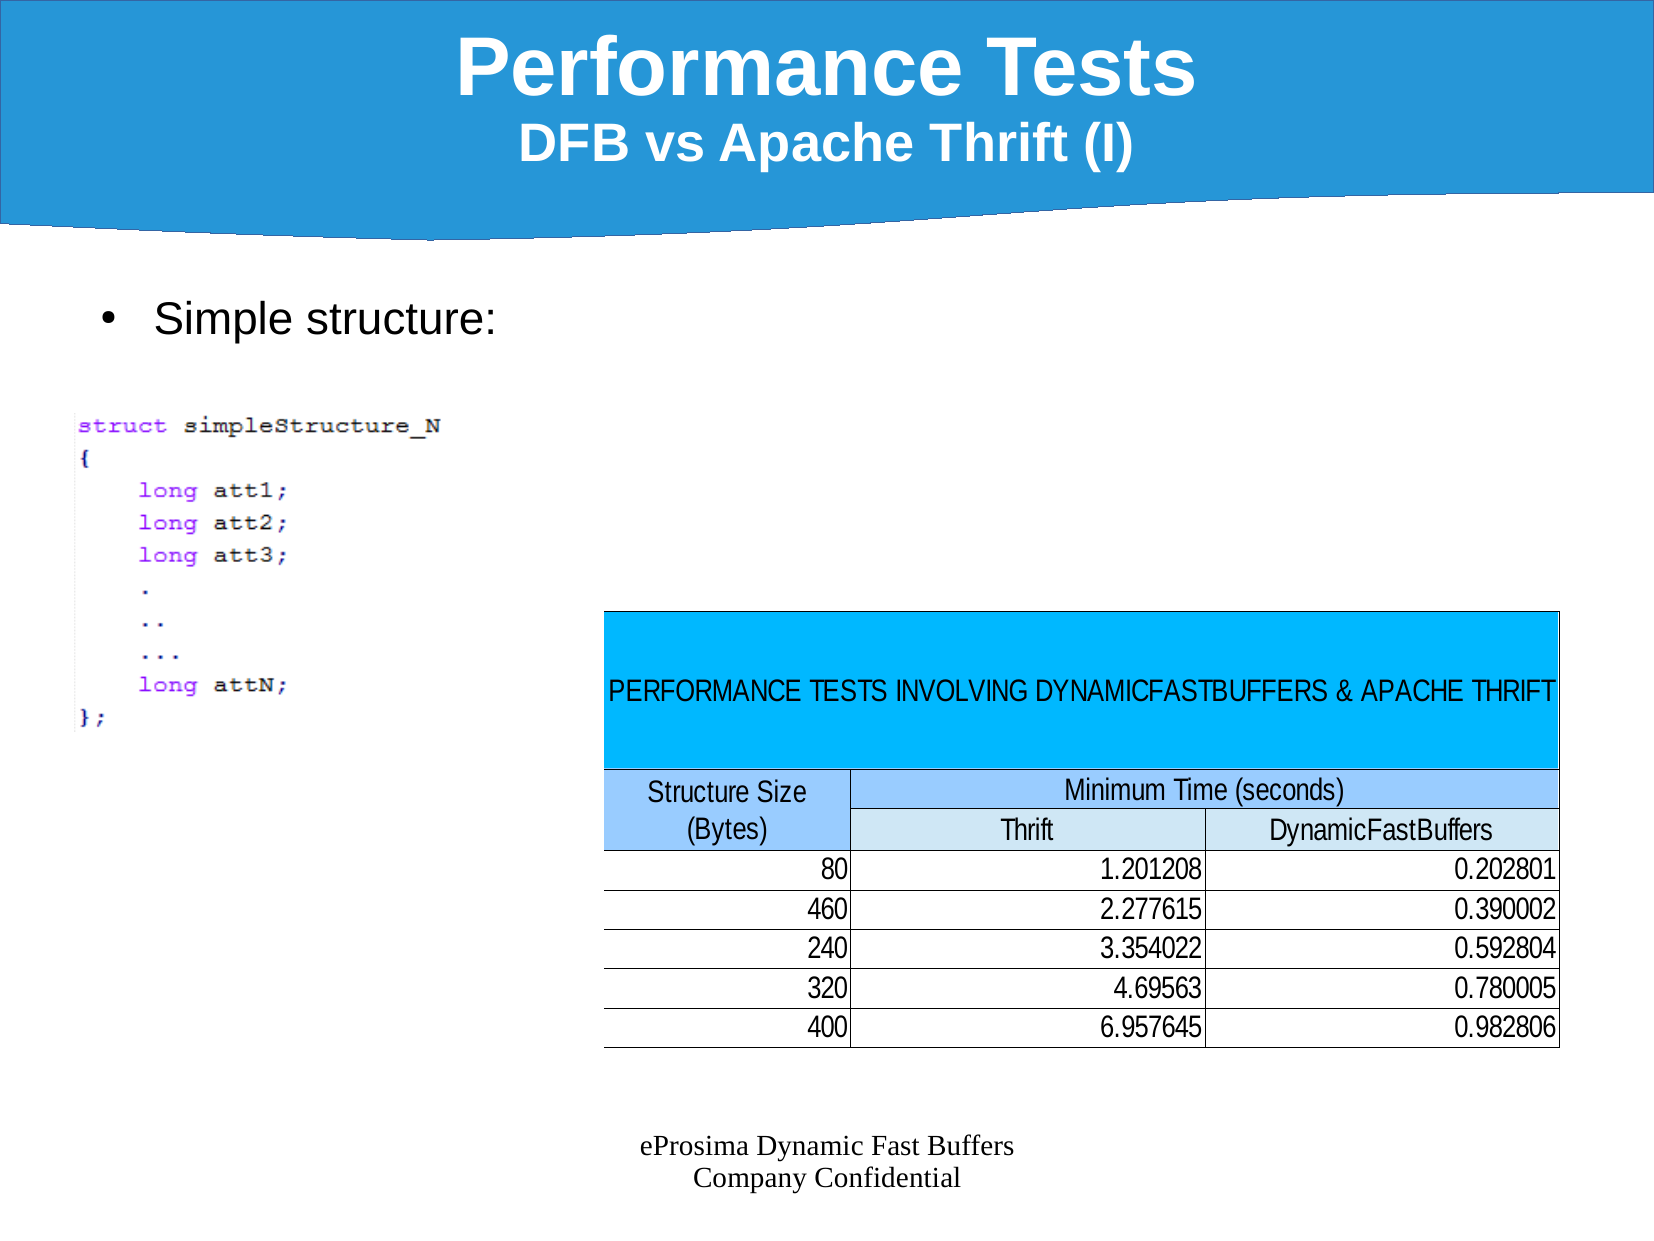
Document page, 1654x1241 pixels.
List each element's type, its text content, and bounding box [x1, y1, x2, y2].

picture [74, 413, 456, 732]
list Simple structure: [82, 293, 1571, 1063]
picture [604, 611, 1561, 1051]
text_box Performance Tests DFB vs Apache Thrift (I) [0, 0, 1654, 241]
